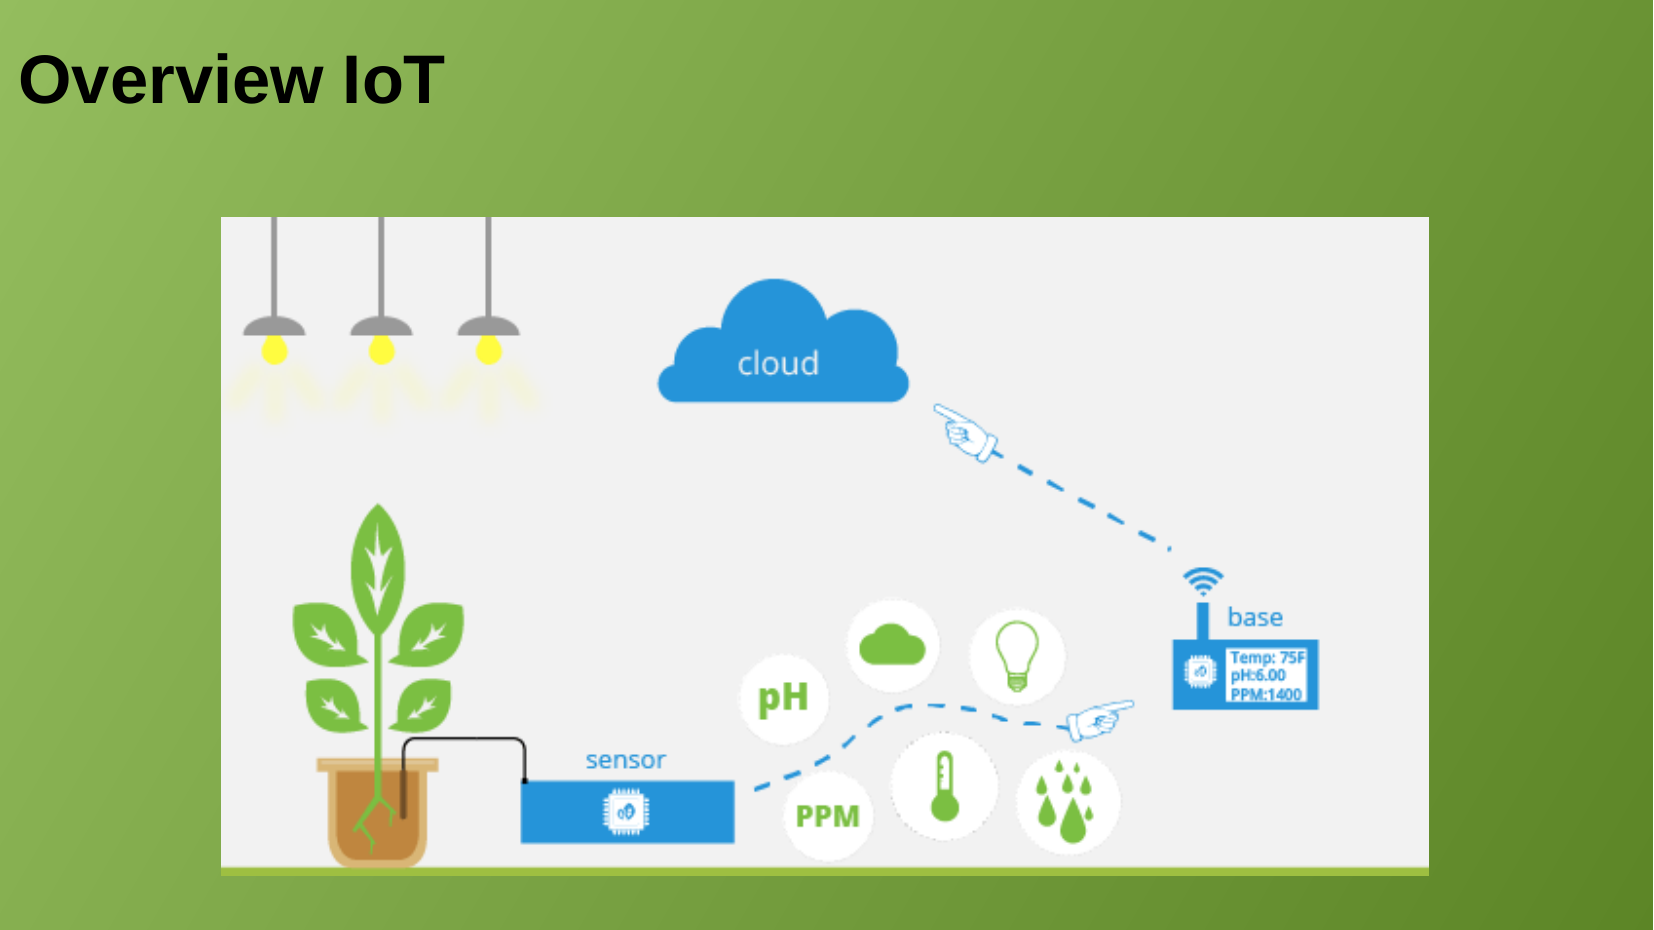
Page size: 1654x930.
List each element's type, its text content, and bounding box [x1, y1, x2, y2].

picture [221, 217, 1429, 876]
title Overview IoT [18, 2, 760, 158]
